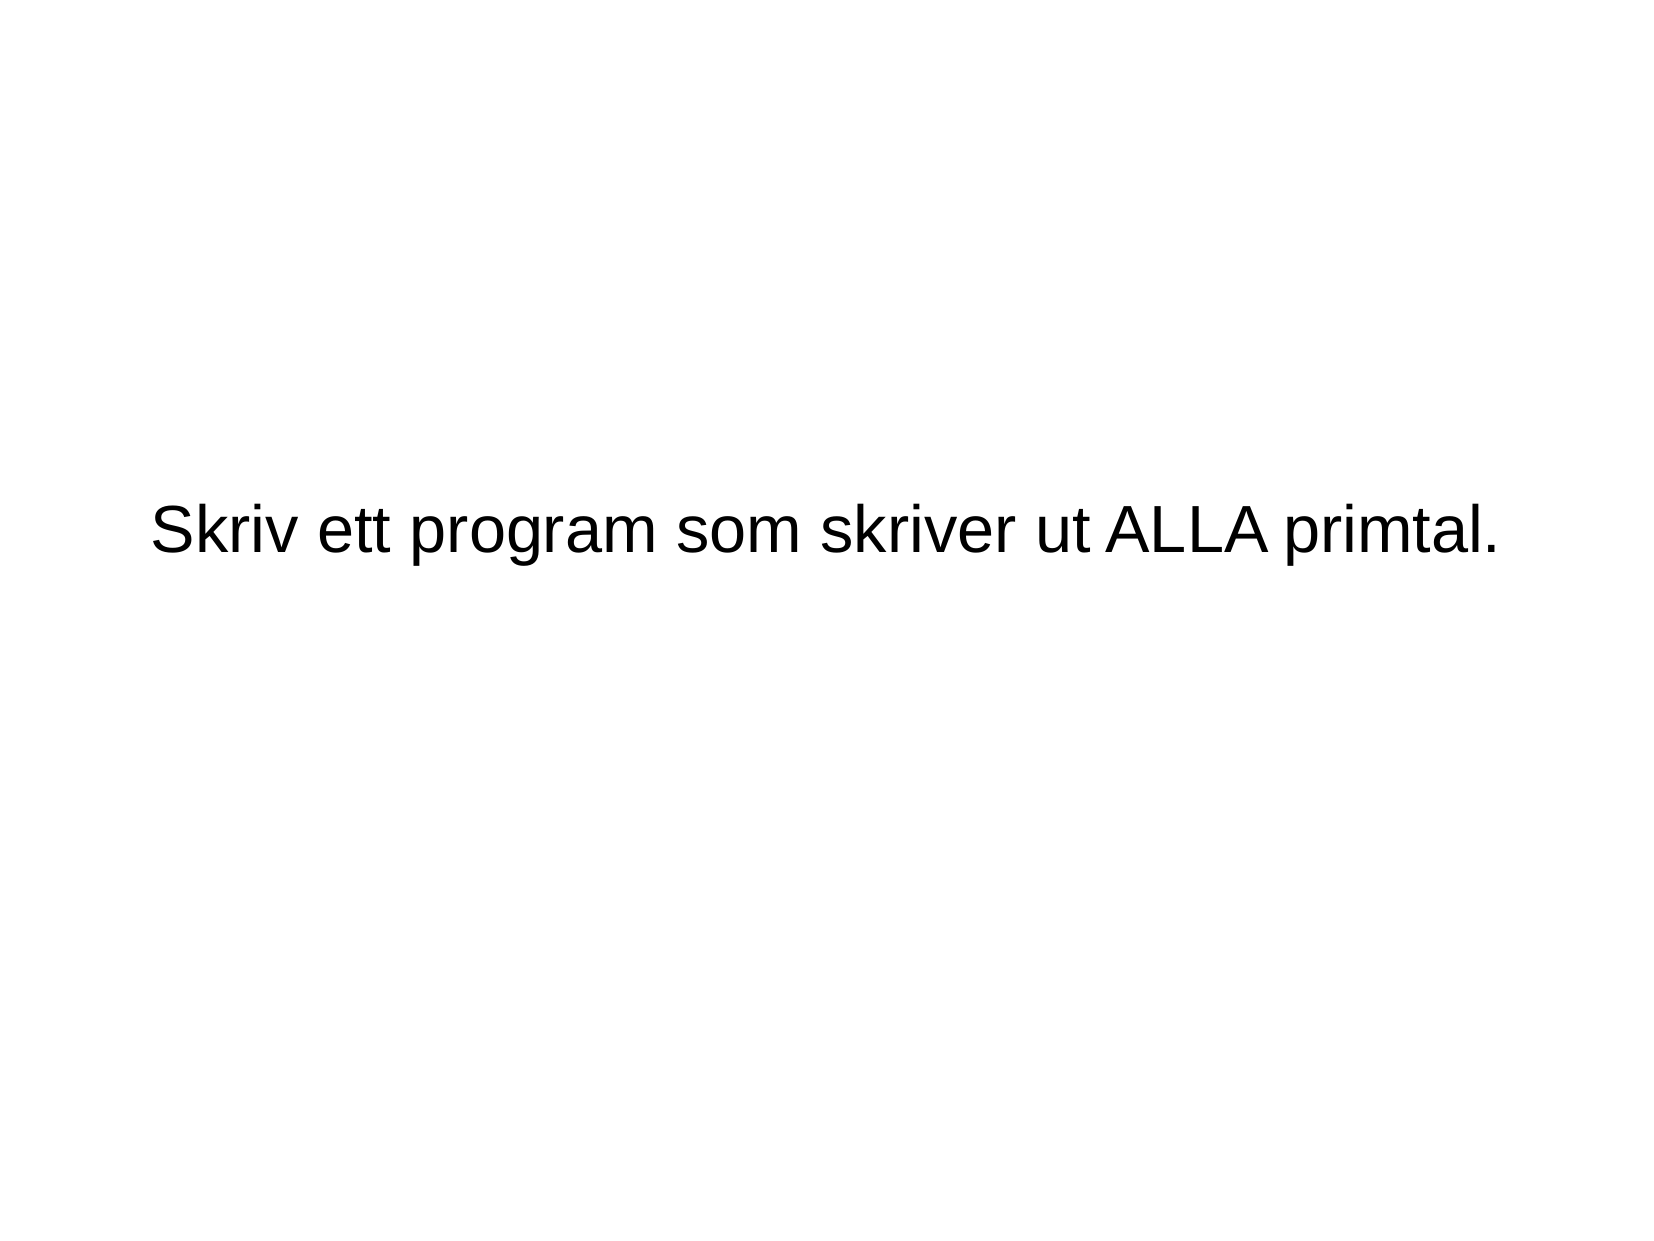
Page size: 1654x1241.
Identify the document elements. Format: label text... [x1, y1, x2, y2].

subtitle Skriv ett program som skriver ut ALLA primtal. [82, 49, 1571, 1010]
